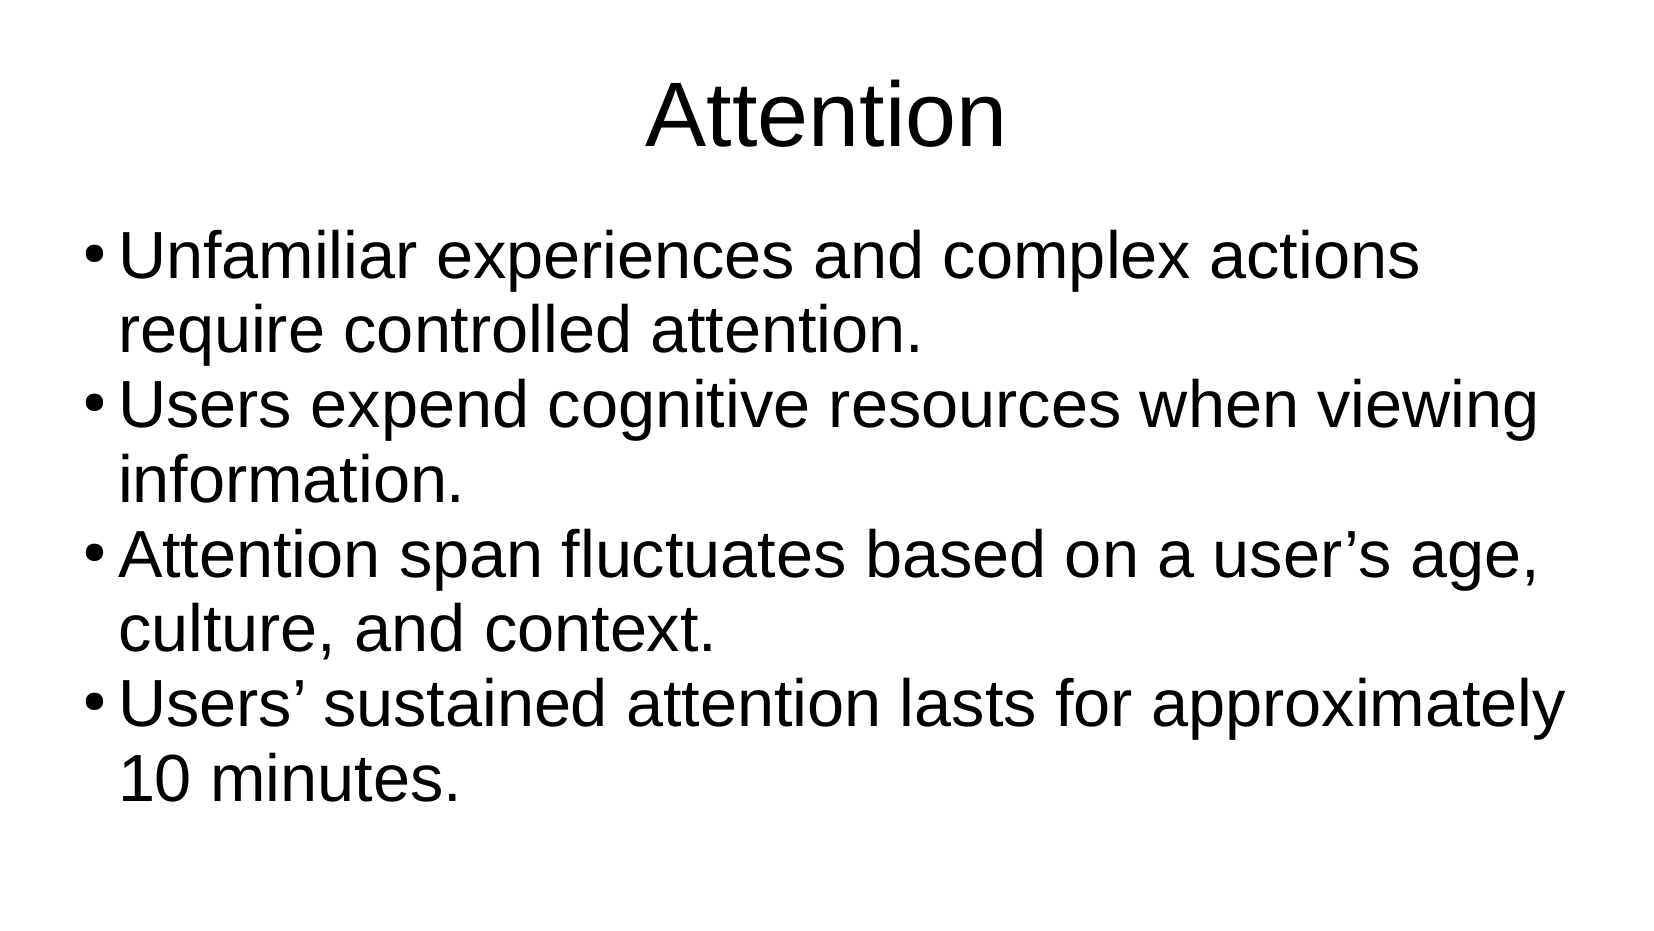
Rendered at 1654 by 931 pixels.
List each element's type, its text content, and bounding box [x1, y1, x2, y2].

subtitle Unfamiliar experiences and complex actions require controlled attention. Users expend cognitive resources when viewing information. Attention span fluctuates based on a user’s age, culture, and context. Users’ sustained attention lasts for approximately 10 minutes. [82, 217, 1571, 816]
title Attention [82, 37, 1571, 193]
